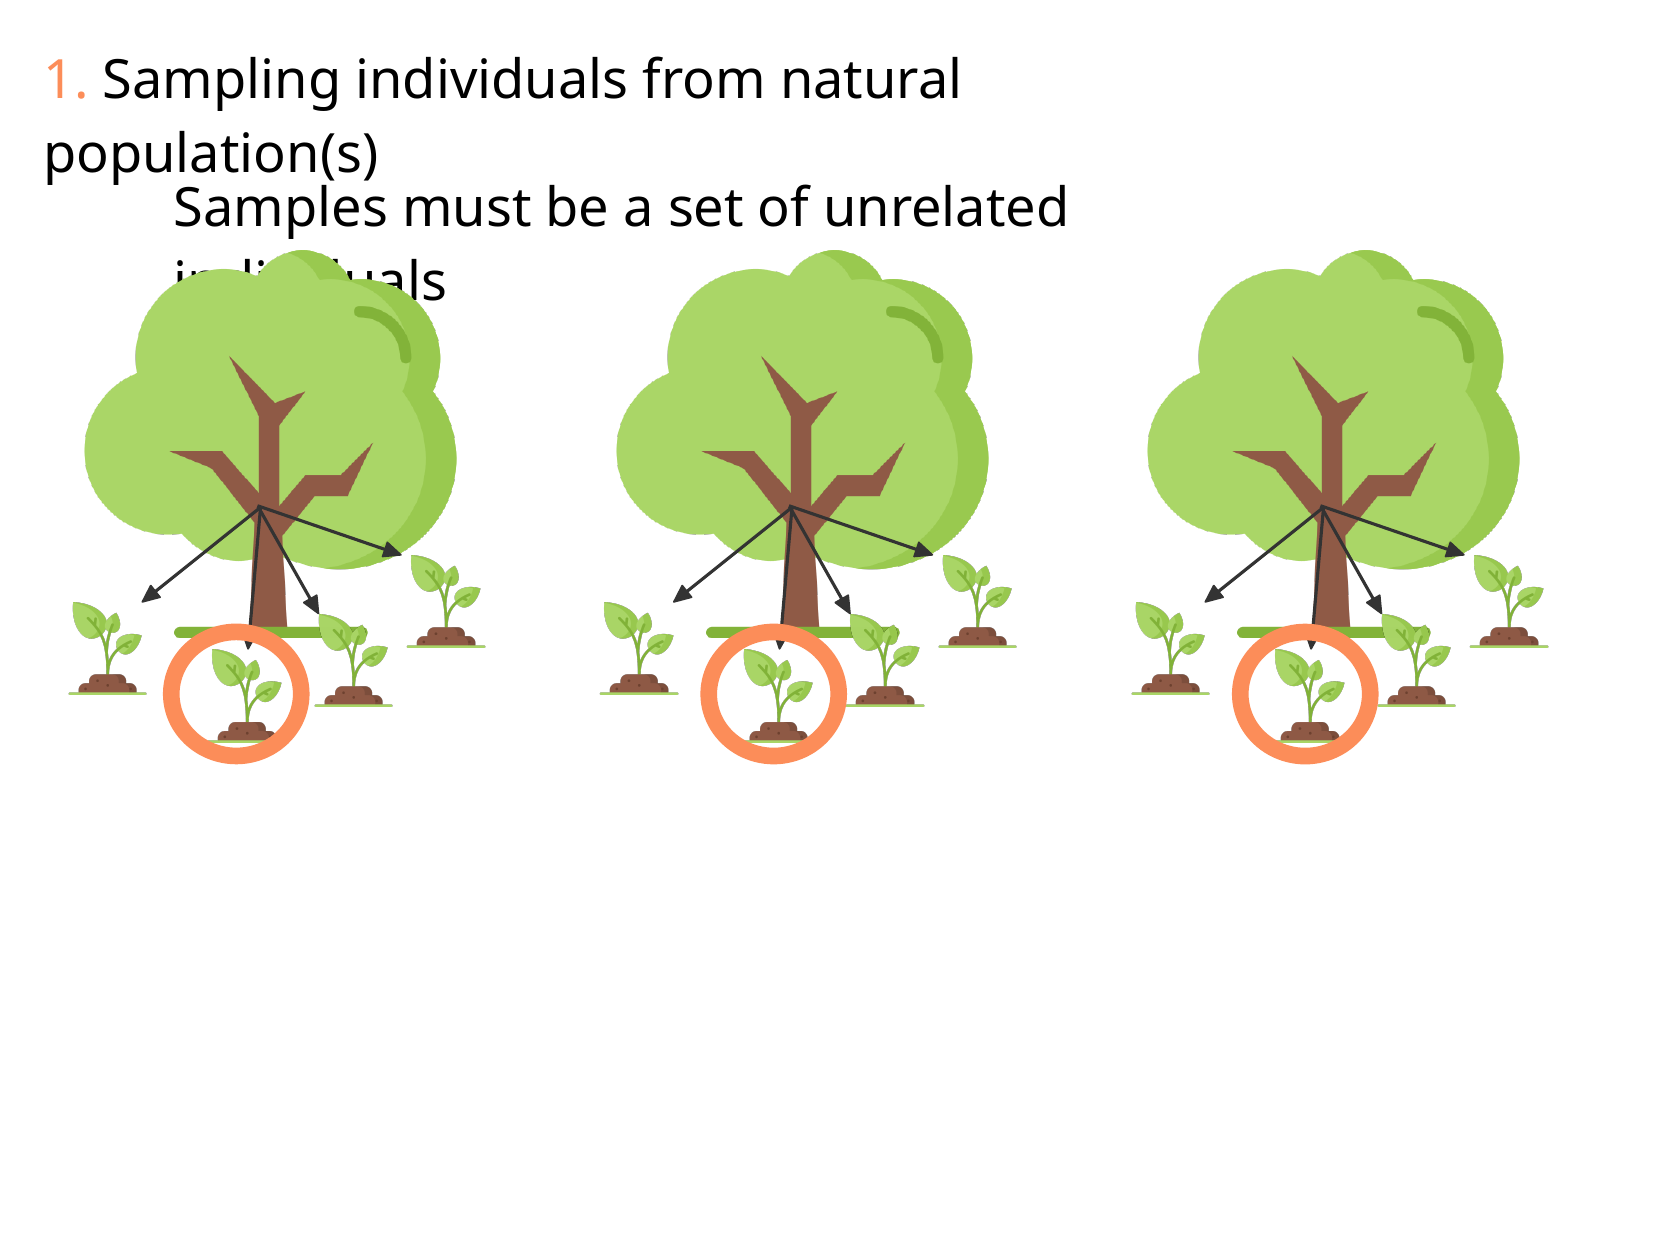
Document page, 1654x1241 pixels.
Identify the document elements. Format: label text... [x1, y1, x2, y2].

picture [61, 250, 493, 707]
picture [200, 649, 292, 743]
picture [1263, 649, 1357, 743]
text_box 1. Sampling individuals from natural population(s) [28, 33, 1205, 107]
picture [592, 250, 1024, 707]
picture [1124, 250, 1556, 707]
text_box Samples must be a set of unrelated individuals [158, 161, 1347, 260]
picture [732, 649, 825, 743]
